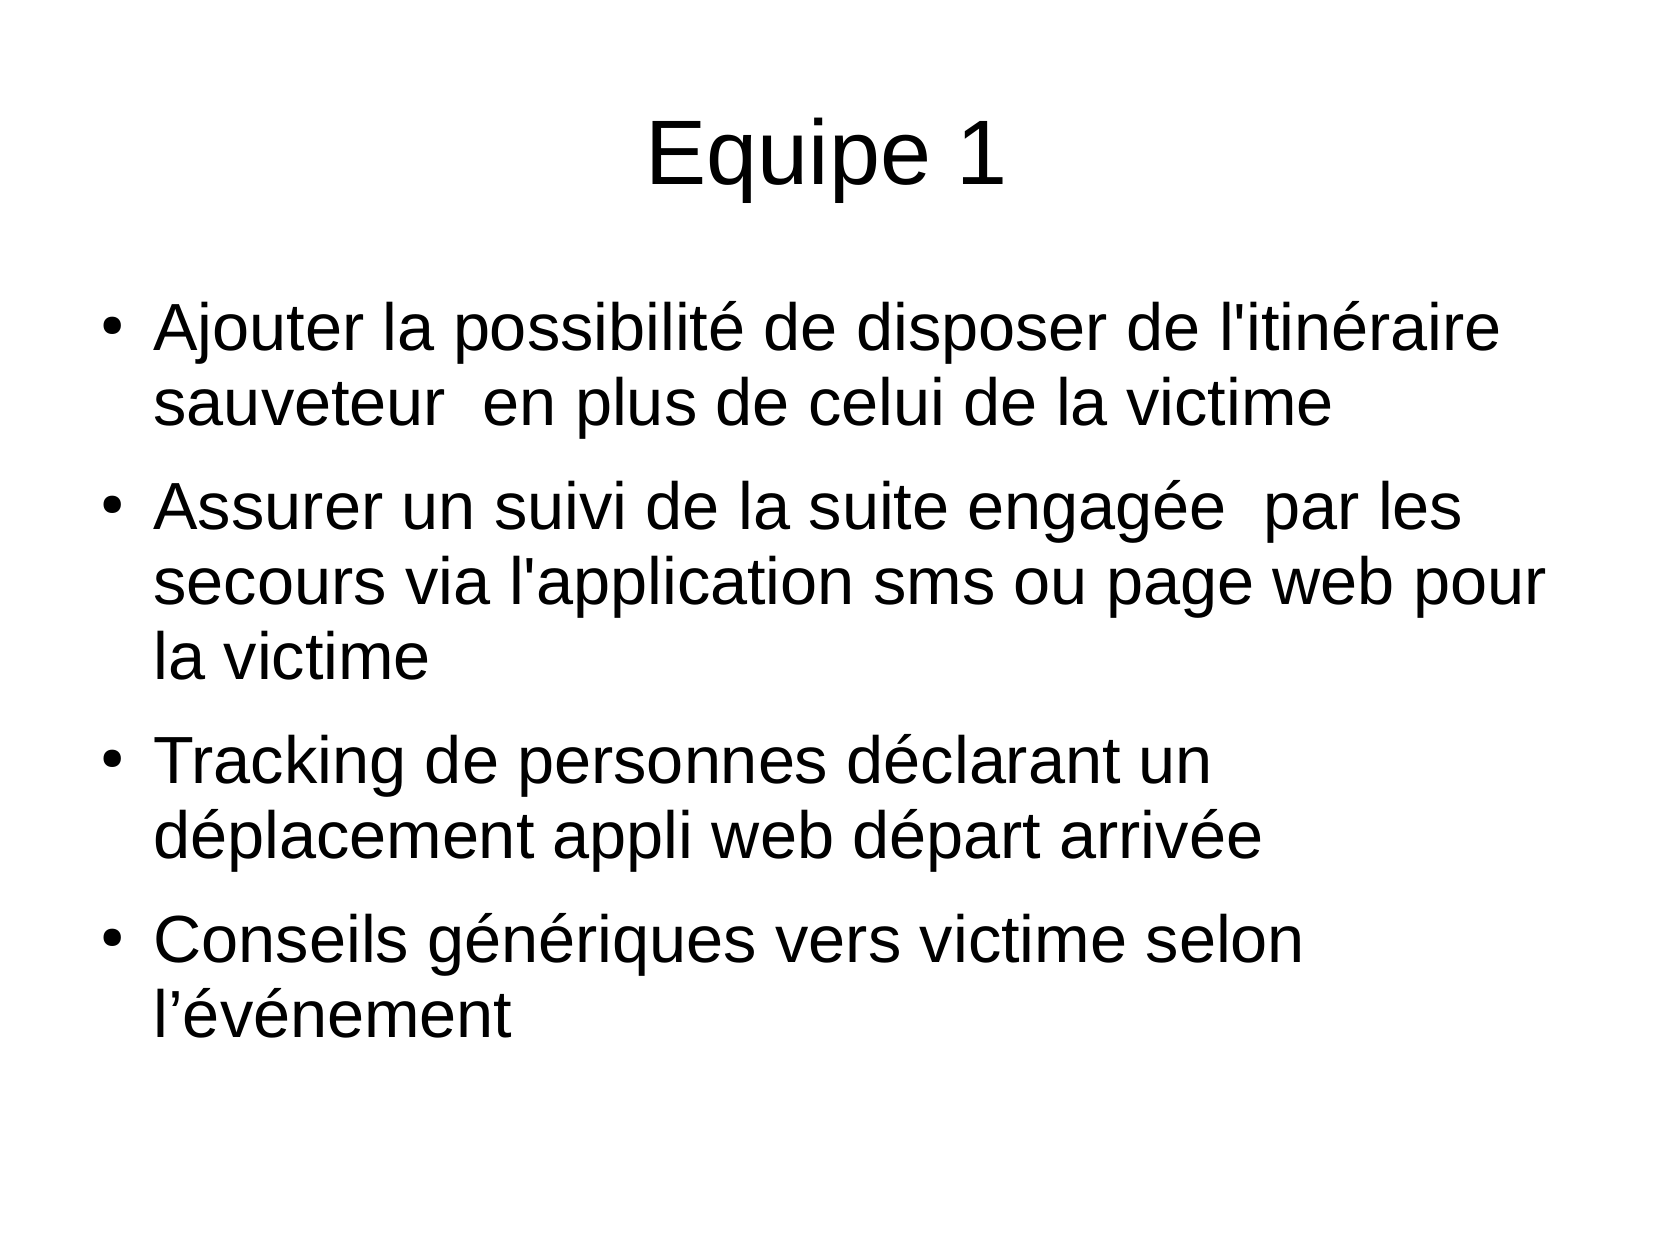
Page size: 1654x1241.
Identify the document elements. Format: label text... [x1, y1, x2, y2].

list Ajouter la possibilité de disposer de l'itinéraire sauveteur en plus de celui de la victime Assurer un suivi de la suite engagée par les secours via l'application sms ou page web pour la victime Tracking de personnes déclarant un déplacement appli web départ arrivée Conseils génériques vers victime selon l’événement [82, 290, 1571, 1182]
title Equipe 1 [82, 49, 1571, 257]
